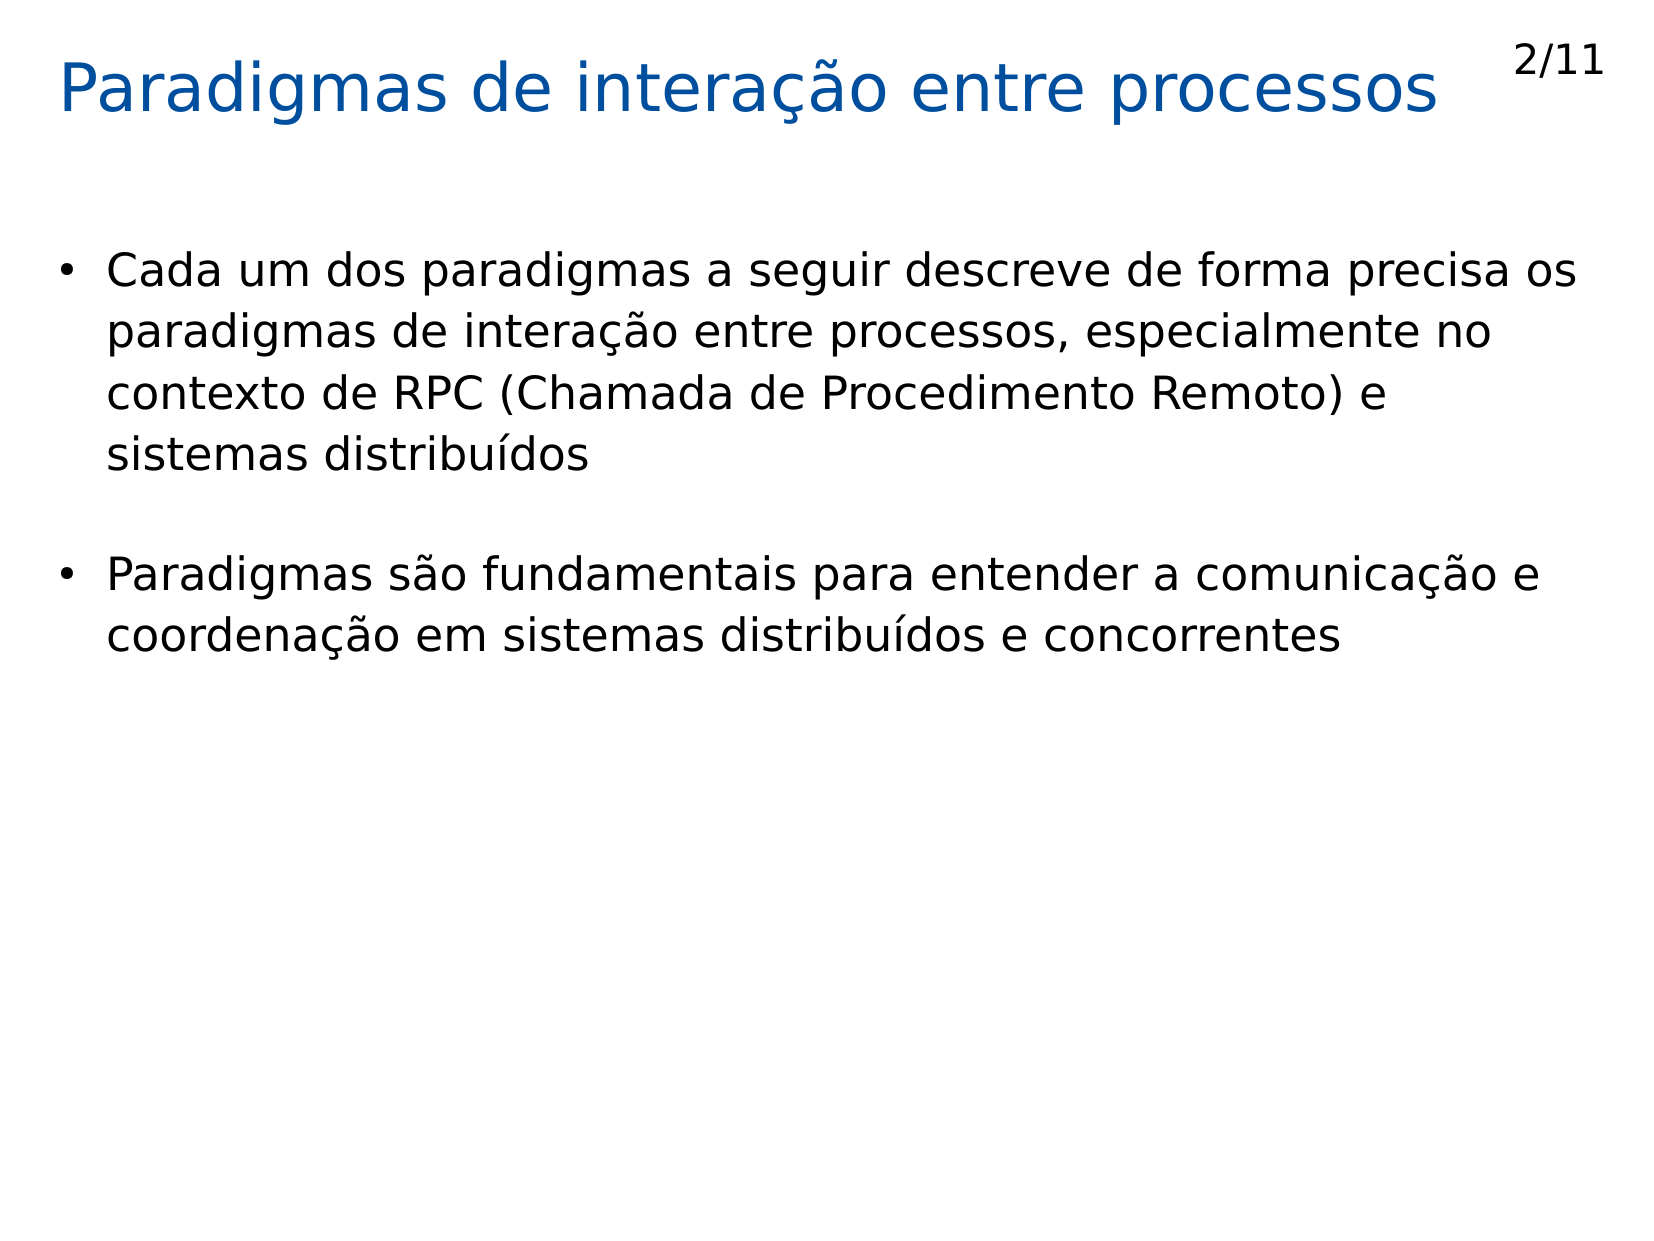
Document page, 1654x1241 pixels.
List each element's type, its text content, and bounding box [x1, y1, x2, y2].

title Paradigmas de interação entre processos [59, 29, 1506, 148]
list Cada um dos paradigmas a seguir descreve de forma precisa os paradigmas de interação entre processos, especialmente no contexto de RPC (Chamada de Procedimento Remoto) e sistemas distribuídos Paradigmas são fundamentais para entender a comunicação e coordenação em sistemas distribuídos e concorrentes [59, 236, 1595, 1211]
